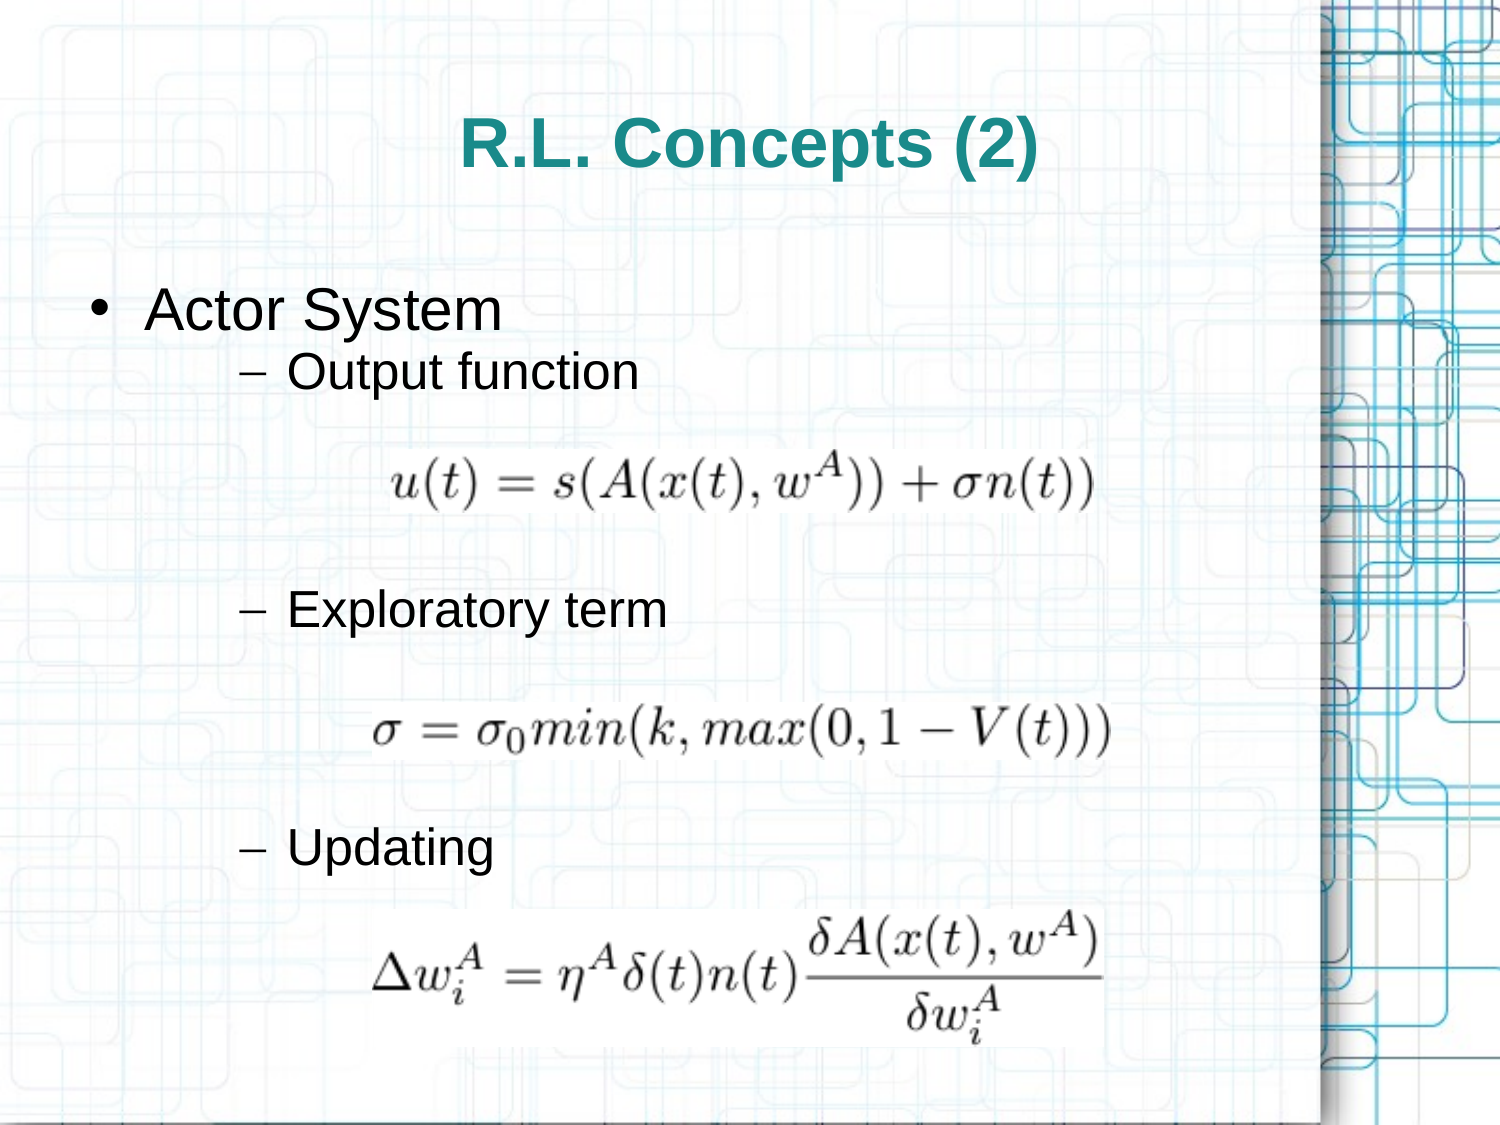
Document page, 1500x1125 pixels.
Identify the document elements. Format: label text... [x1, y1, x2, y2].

picture [0, 0, 1500, 1125]
title R.L. Concepts (2) [75, 45, 1426, 233]
list Actor System Output function Exploratory term Updating [75, 262, 1426, 1085]
